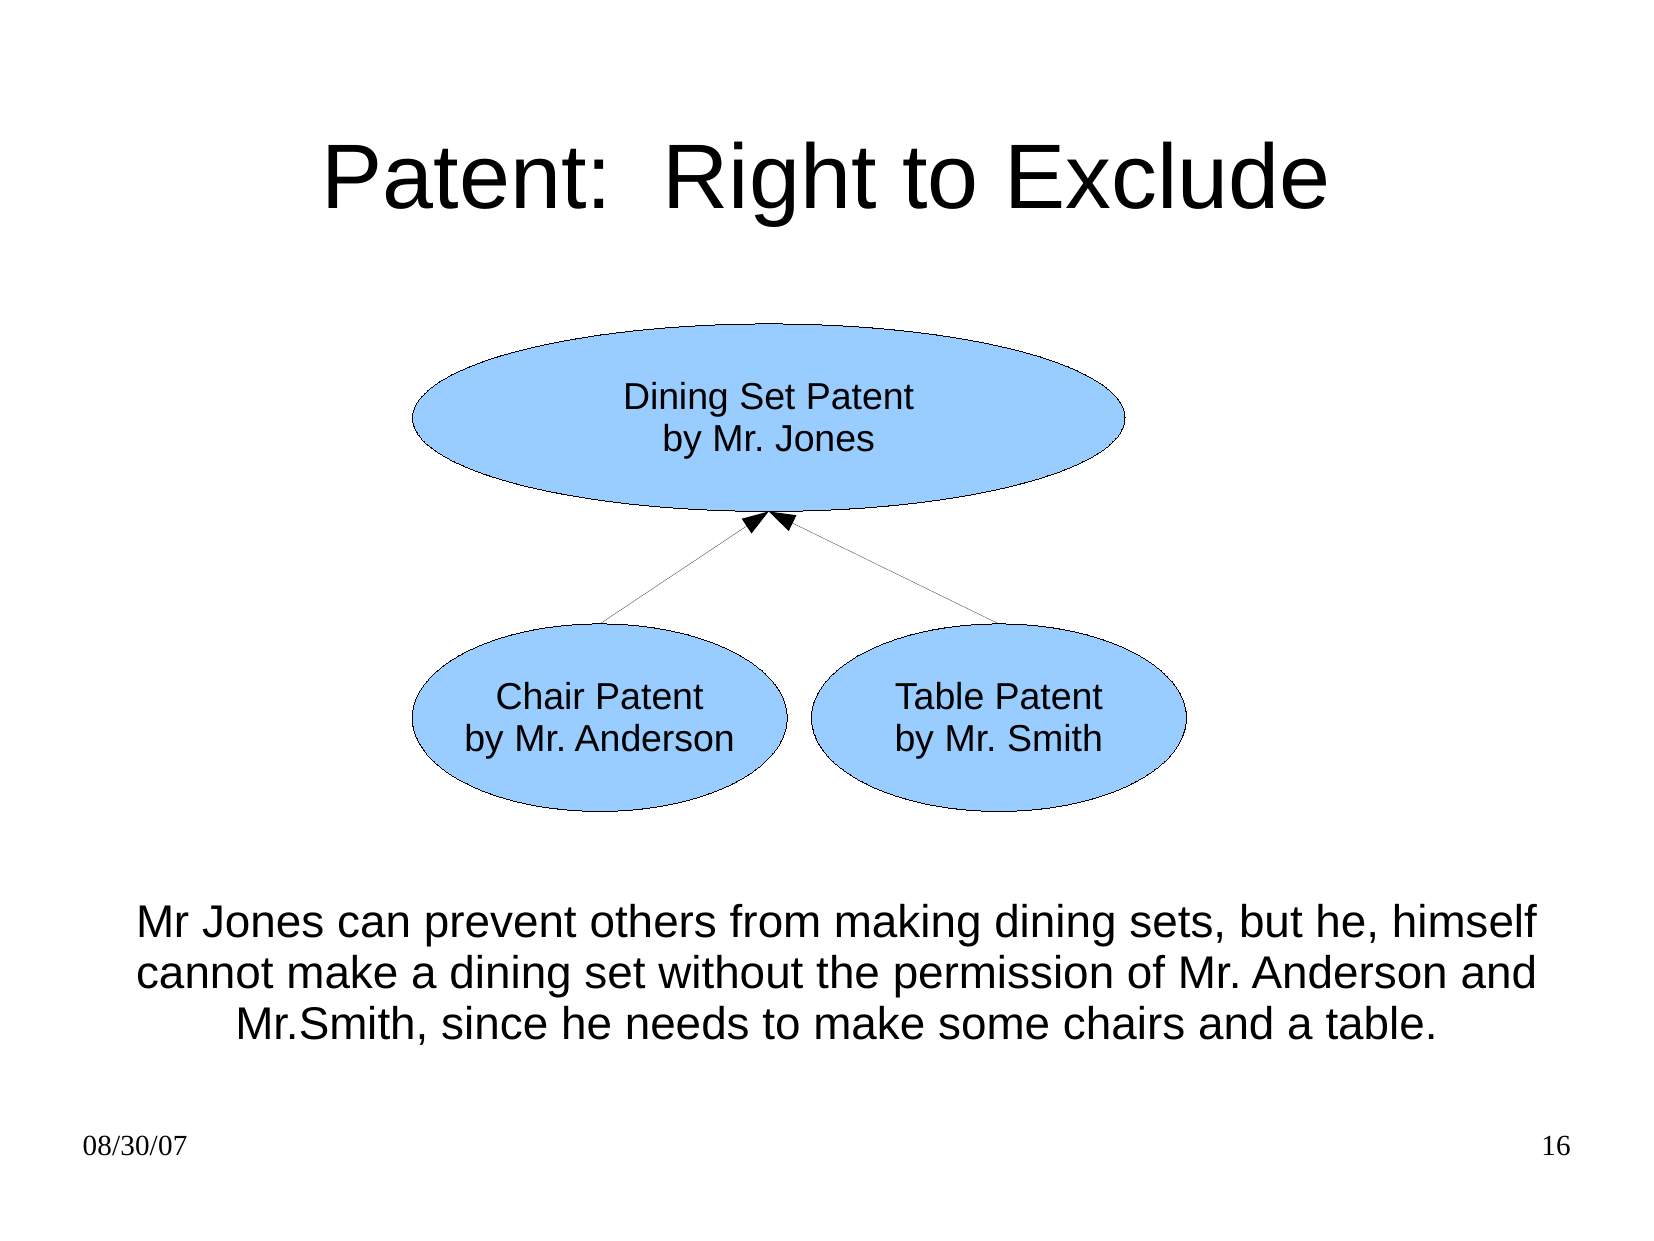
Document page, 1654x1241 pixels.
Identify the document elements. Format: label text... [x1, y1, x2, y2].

text_box Mr Jones can prevent others from making dining sets, but he, himself cannot make a dining set without the permission of Mr. Anderson and Mr.Smith, since he needs to make some chairs and a table. [108, 888, 1566, 1057]
title Patent: Right to Exclude [82, 73, 1571, 281]
text_box Chair Patent by Mr. Anderson [412, 623, 788, 812]
text_box Dining Set Patent by Mr. Jones [412, 323, 1126, 512]
text_box Table Patent by Mr. Smith [811, 623, 1187, 812]
